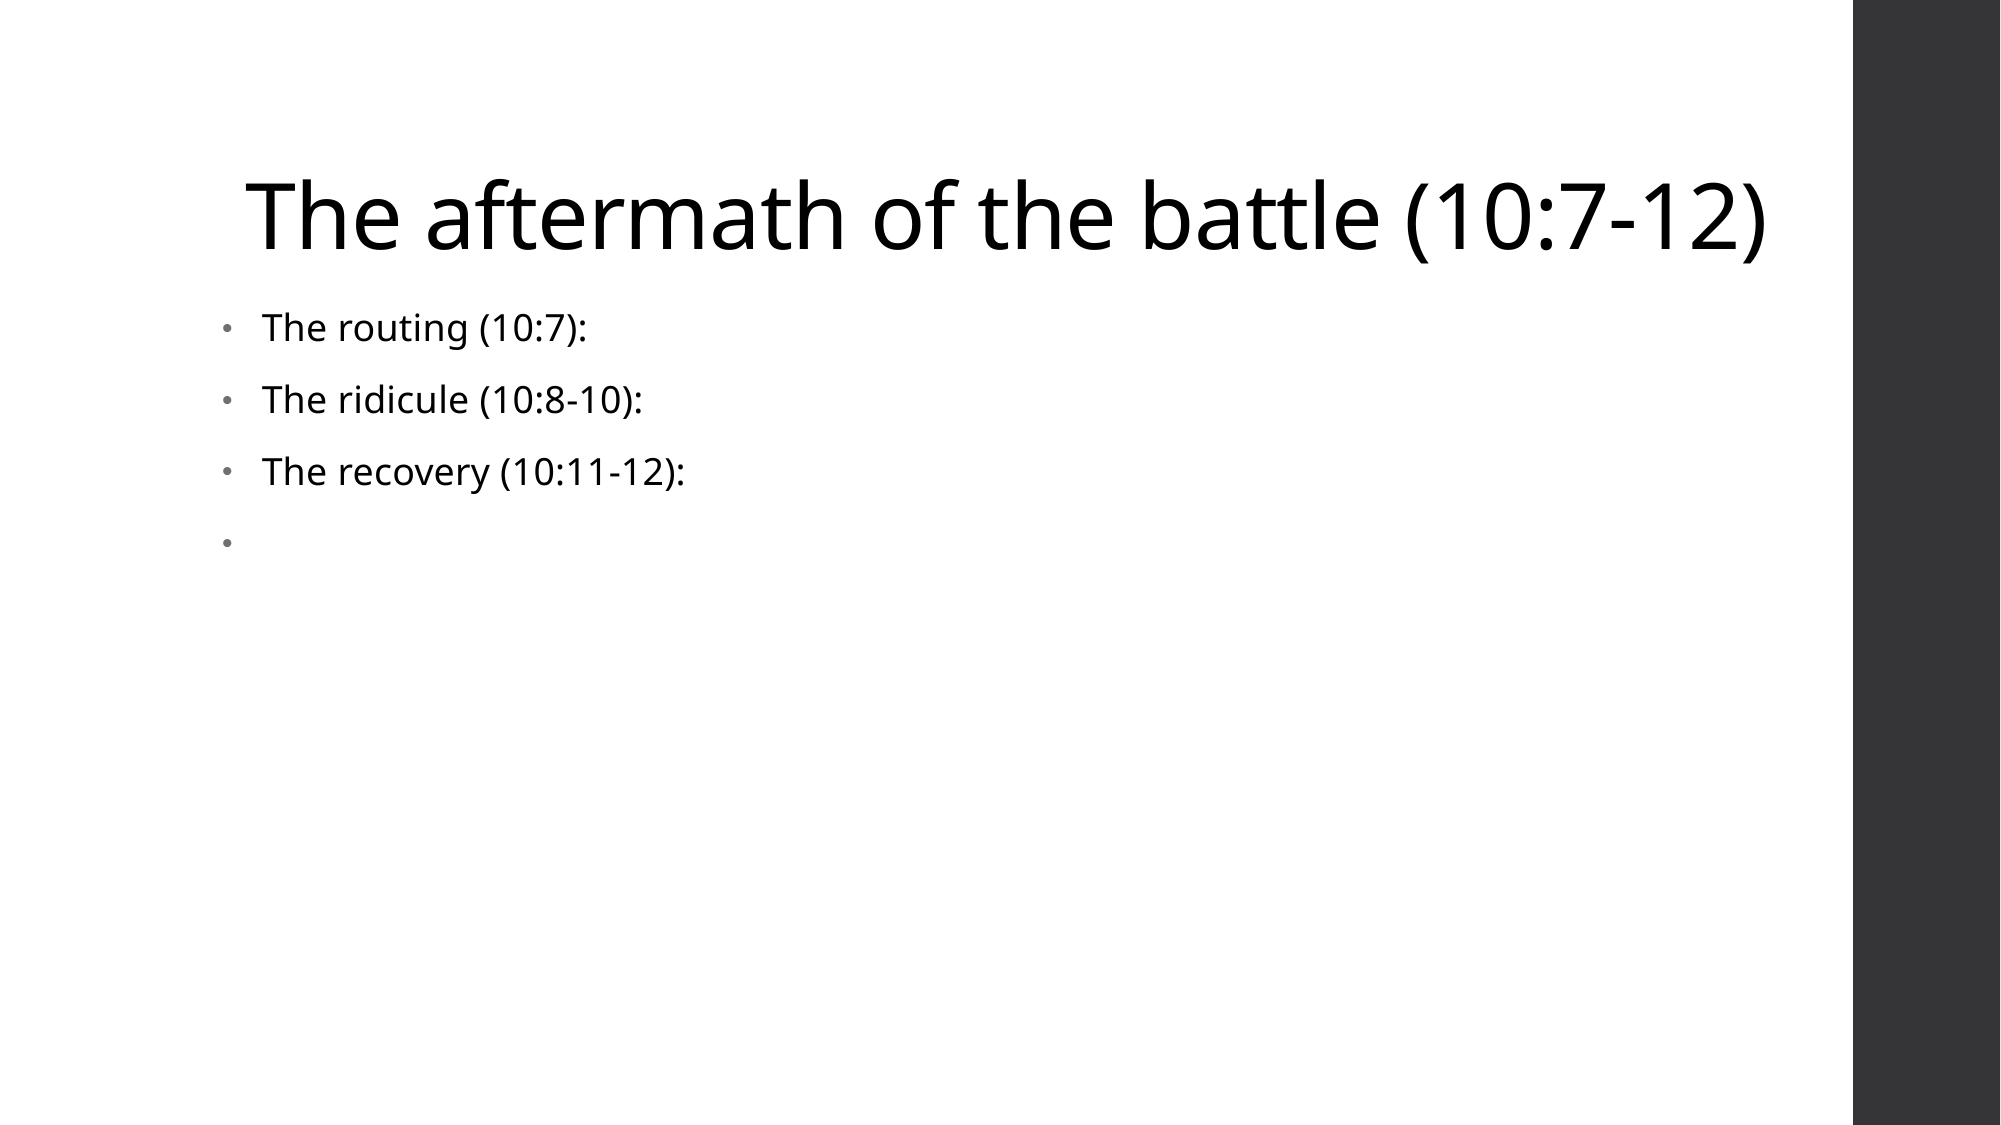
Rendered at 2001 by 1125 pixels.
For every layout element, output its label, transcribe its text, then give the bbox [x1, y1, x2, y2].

list The routing (10:7): The ridicule (10:8-10): The recovery (10:11-12): [206, 299, 1617, 1014]
title The aftermath of the battle (10:7-12) [206, 60, 1797, 278]
